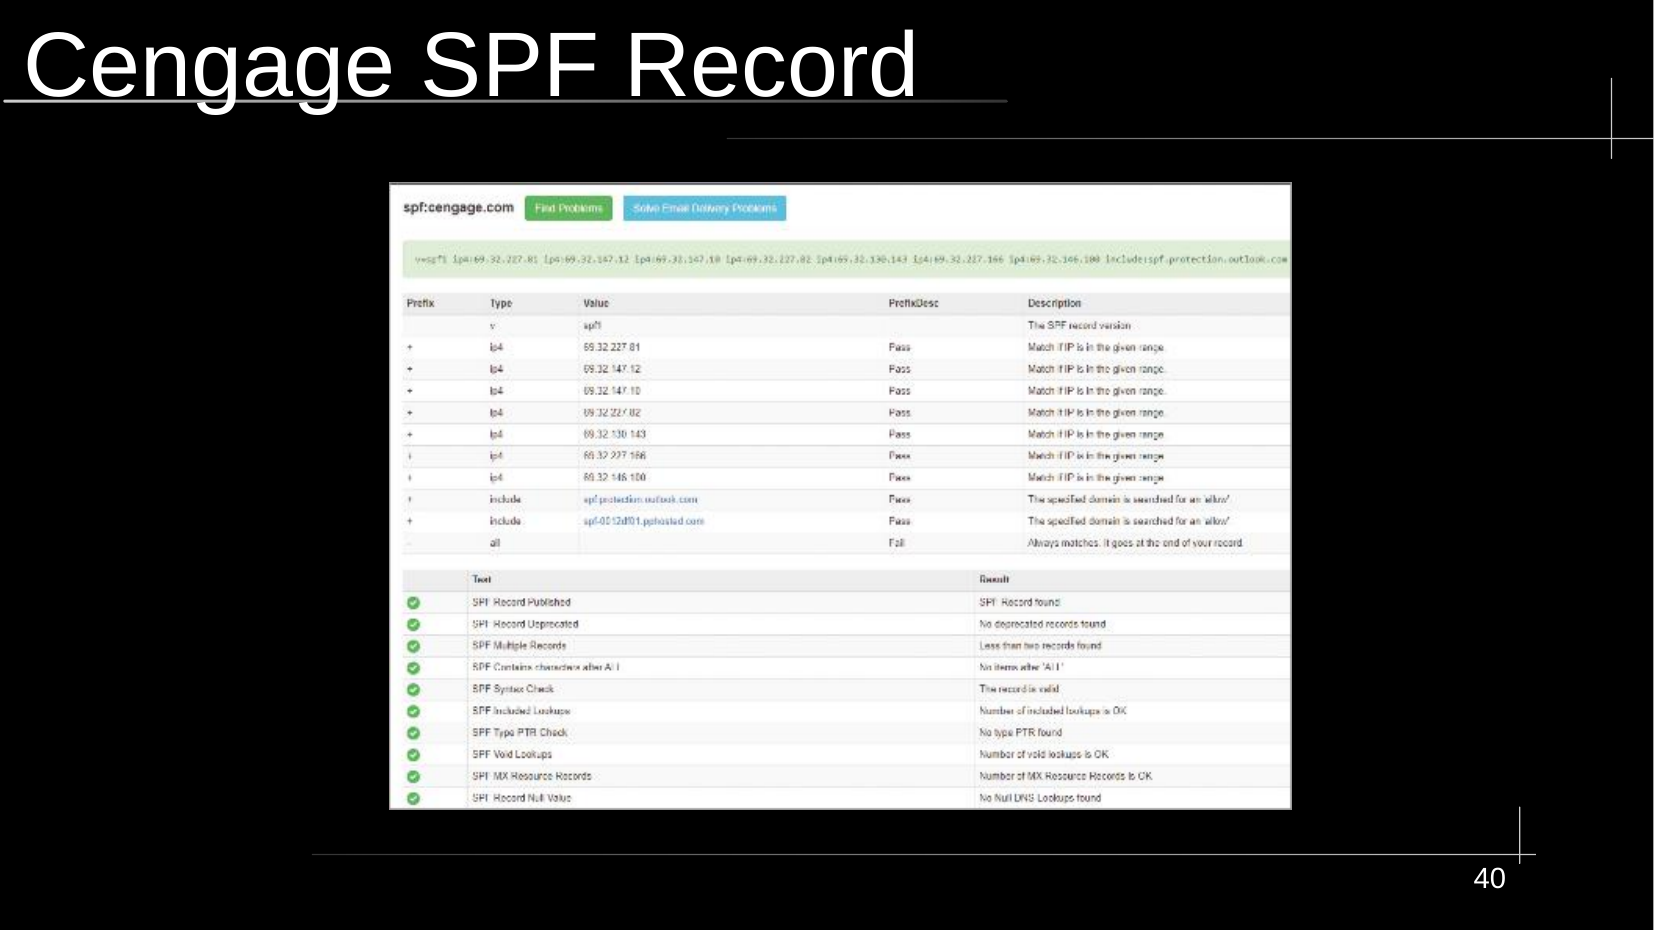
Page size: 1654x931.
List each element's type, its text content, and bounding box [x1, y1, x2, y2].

picture [389, 182, 1292, 810]
title Cengage SPF Record [23, 11, 1589, 119]
